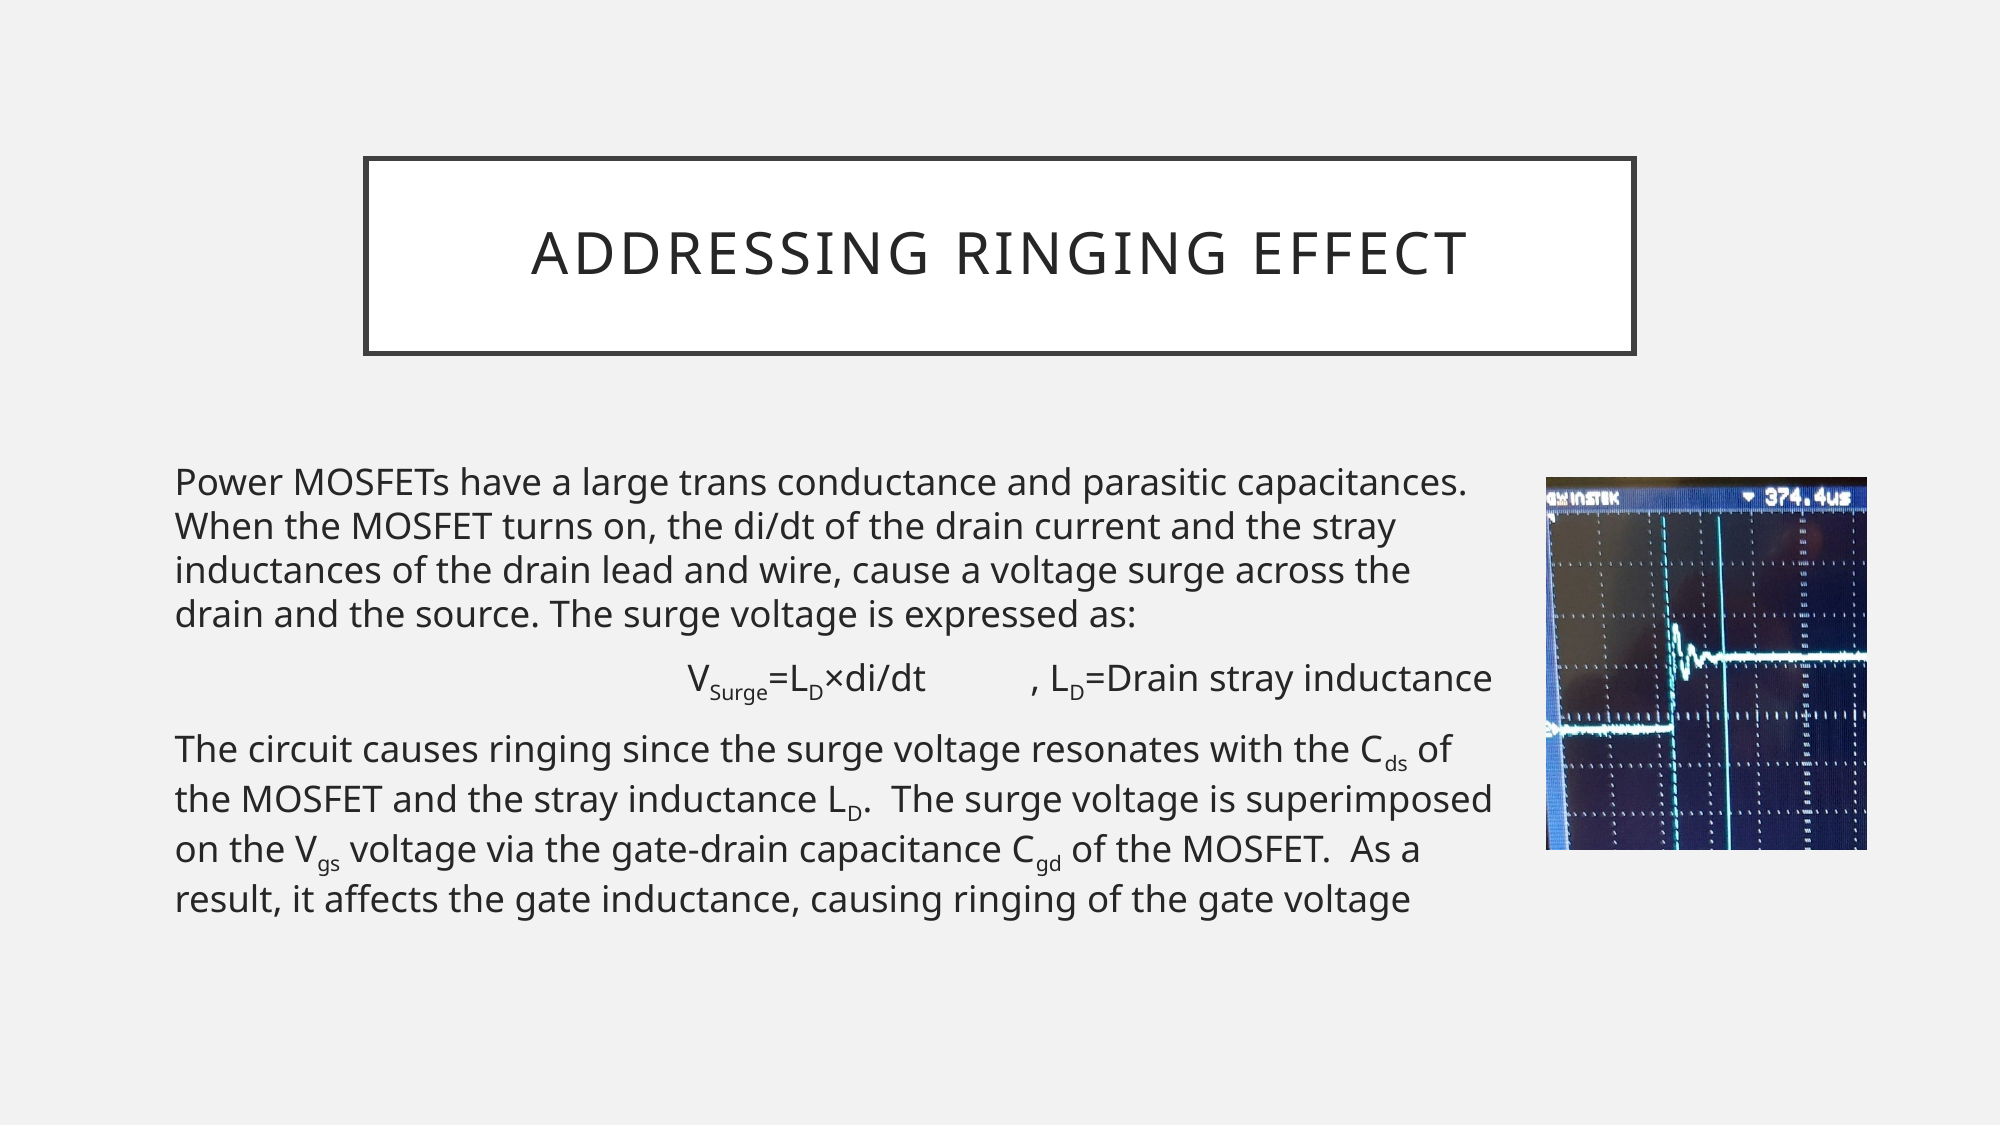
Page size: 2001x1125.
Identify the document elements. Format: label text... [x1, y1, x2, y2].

picture [1546, 477, 1867, 850]
list Power MOSFETs have a large trans conductance and parasitic capacitances. When the MOSFET turns on, the di/dt of the drain current and the stray inductances of the drain lead and wire, cause a voltage surge across the drain and the source. The surge voltage is expressed as: VSurge=LD×di/dt , LD=Drain stray inductance The circuit causes ringing since the surge voltage resonates with the Cds of the MOSFET and the stray inductance LD. The surge voltage is superimposed on the Vgs voltage via the gate-drain capacitance Cgd of the MOSFET. As a result, it affects the gate inductance, causing ringing of the gate voltage [159, 450, 1526, 960]
title Addressing ringing effect [366, 158, 1634, 354]
